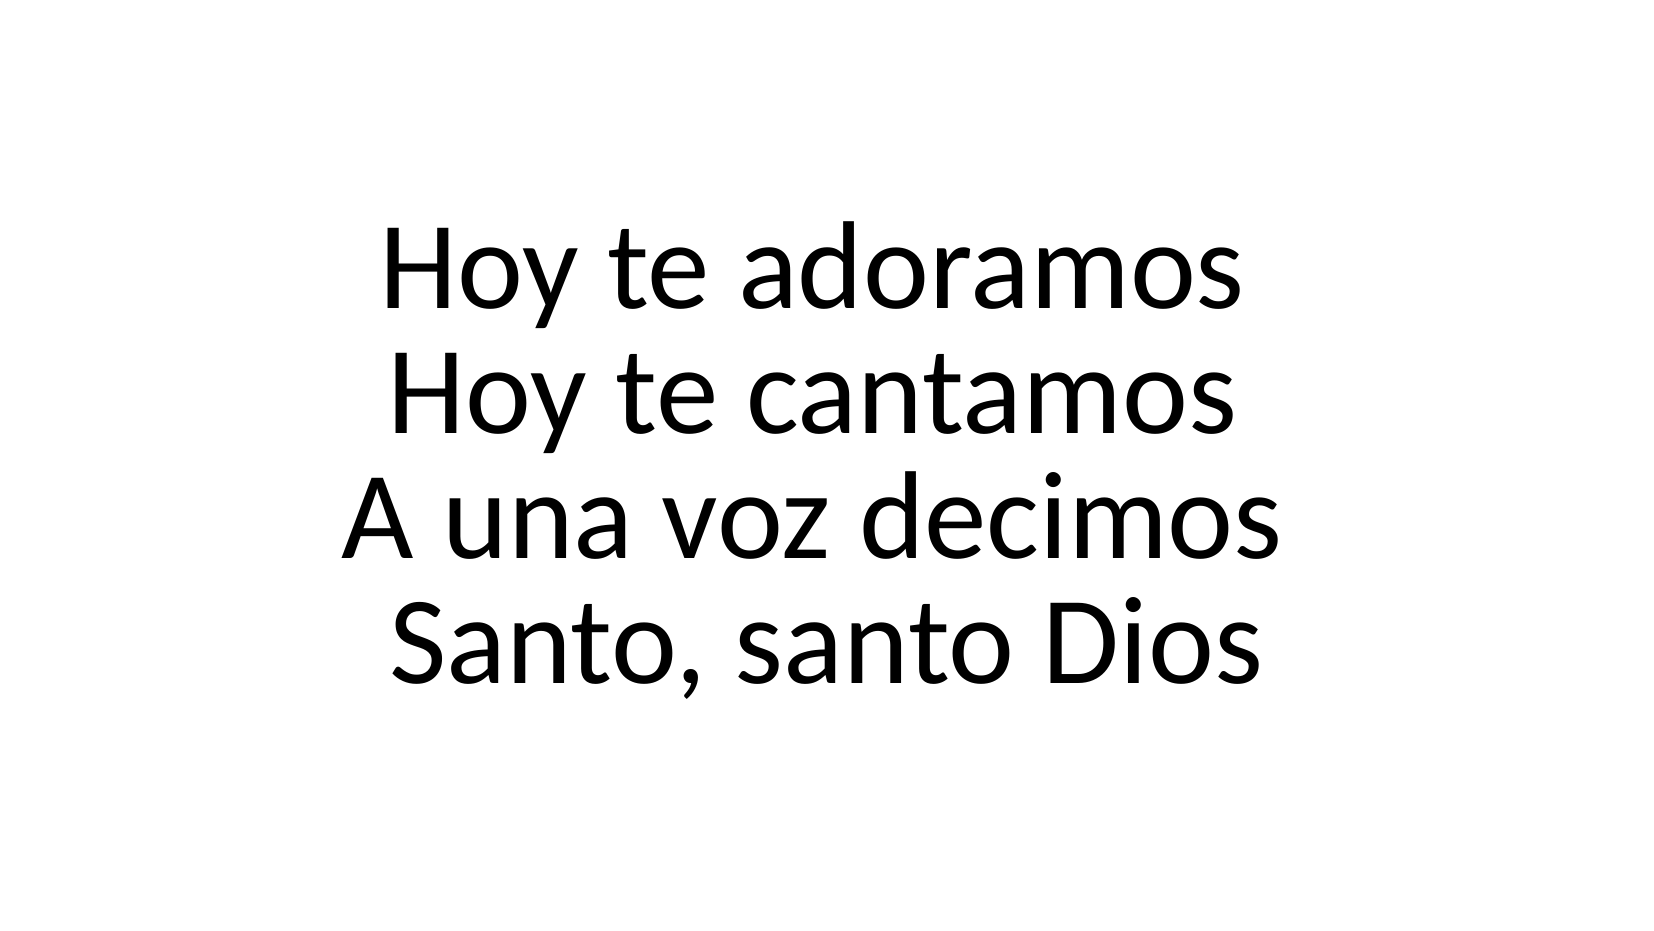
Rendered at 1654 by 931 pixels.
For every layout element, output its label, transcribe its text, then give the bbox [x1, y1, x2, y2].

title Hoy te adoramos Hoy te cantamos A una voz decimos Santo, santo Dios [0, 0, 1654, 931]
